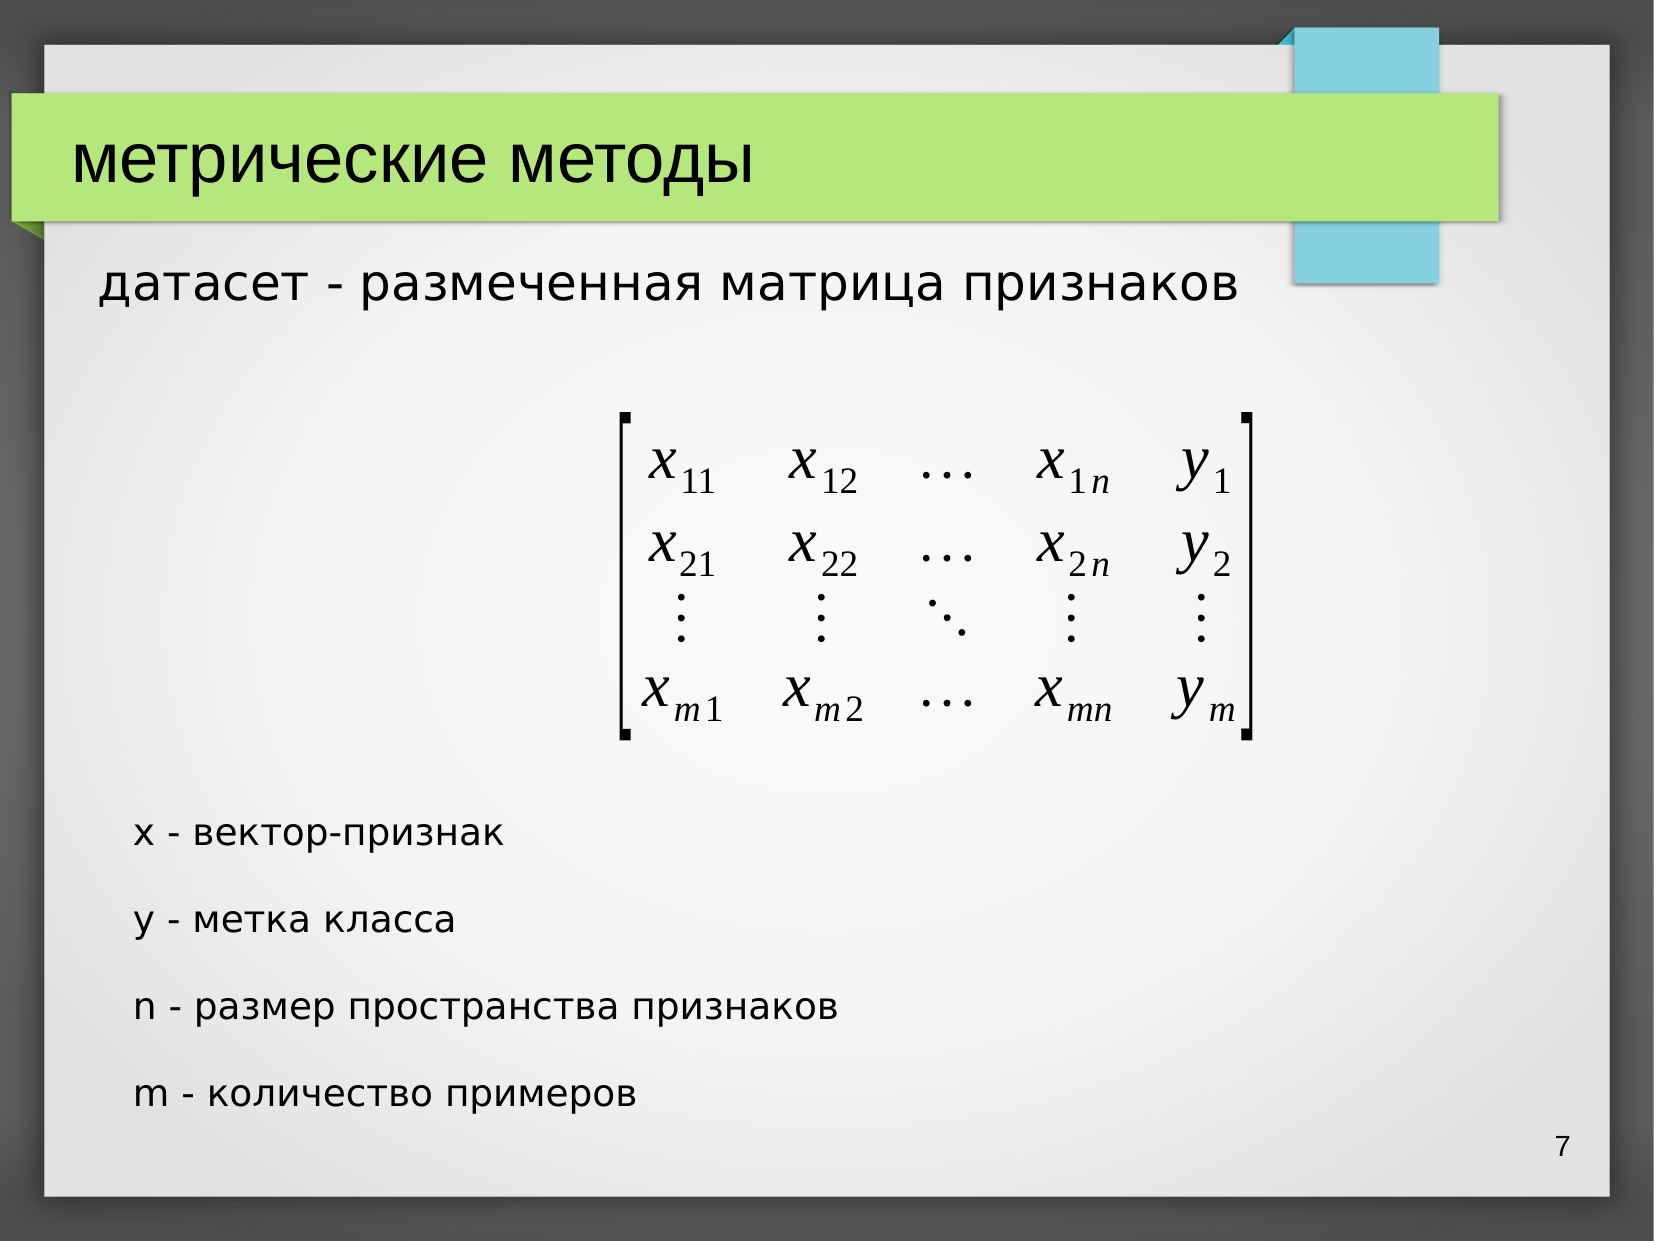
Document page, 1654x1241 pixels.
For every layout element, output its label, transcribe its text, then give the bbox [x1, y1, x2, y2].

text_box датасет - размеченная матрица признаков [82, 246, 1300, 320]
picture [0, 0, 1654, 1241]
title метрические методы [71, 118, 1205, 199]
chart [610, 407, 1264, 745]
text_box x - вектор-признак y - метка класса n - размер пространства признаков m - количество примеров [118, 803, 863, 1167]
